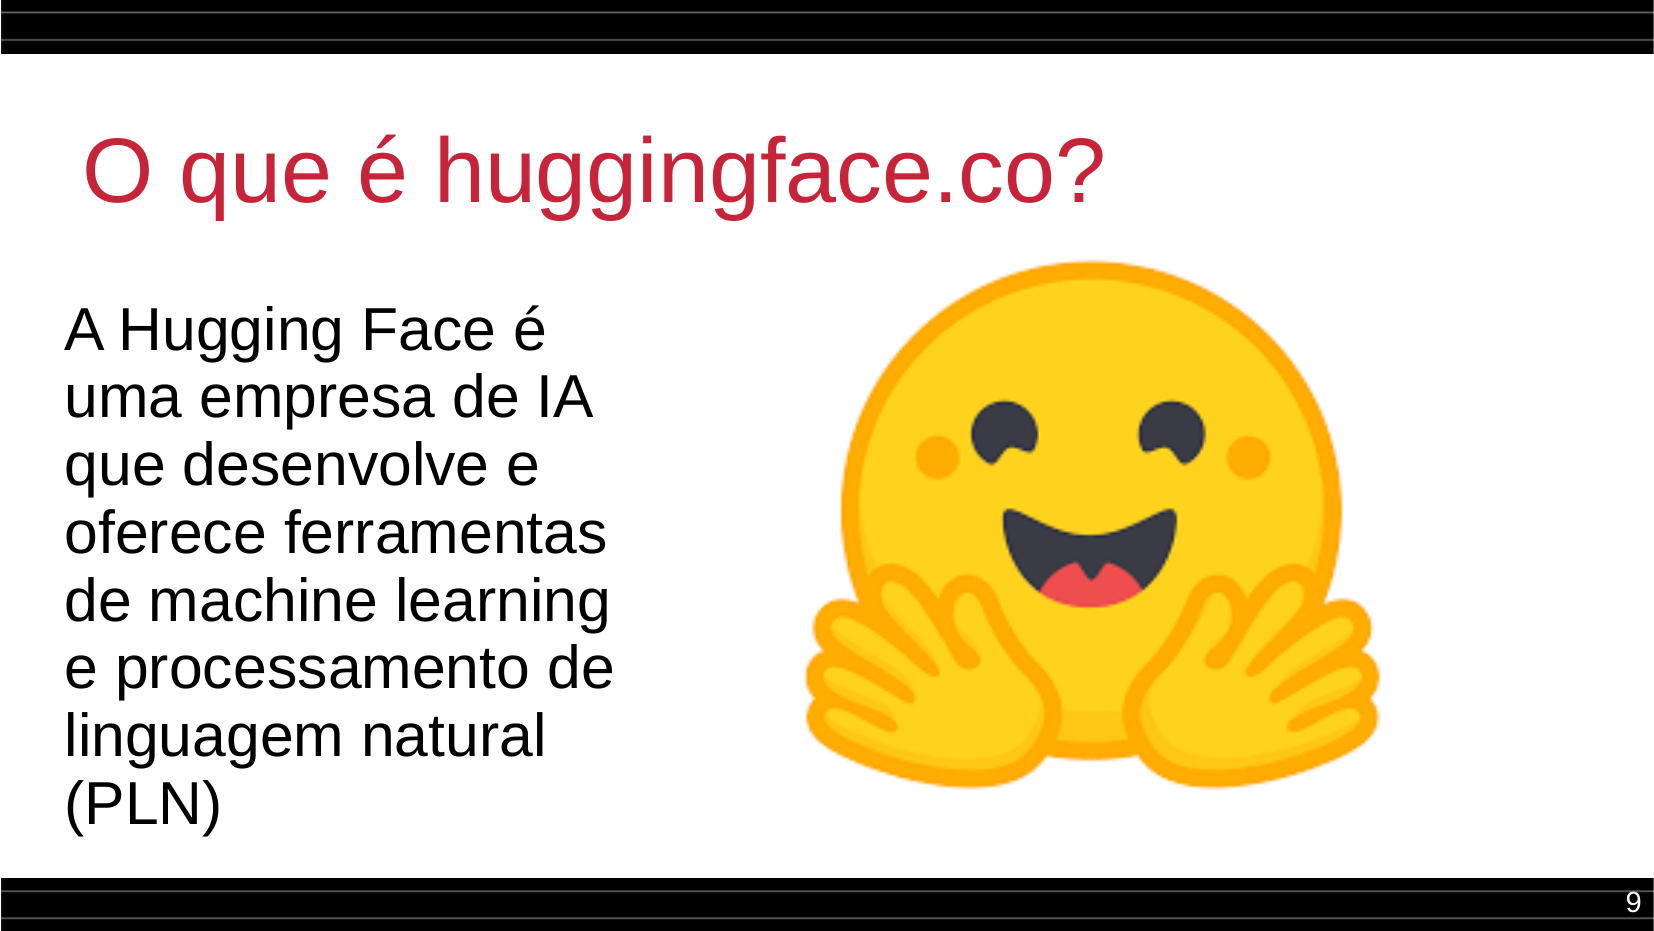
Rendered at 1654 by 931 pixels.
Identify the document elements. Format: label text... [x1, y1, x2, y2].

picture [1, 878, 1654, 931]
title O que é huggingface.co? [82, 92, 1571, 249]
picture [767, 206, 1418, 857]
picture [1, 0, 1654, 54]
list A Hugging Face é uma empresa de IA que desenvolve e oferece ferramentas de machine learning e processamento de linguagem natural (PLN) [0, 295, 621, 886]
